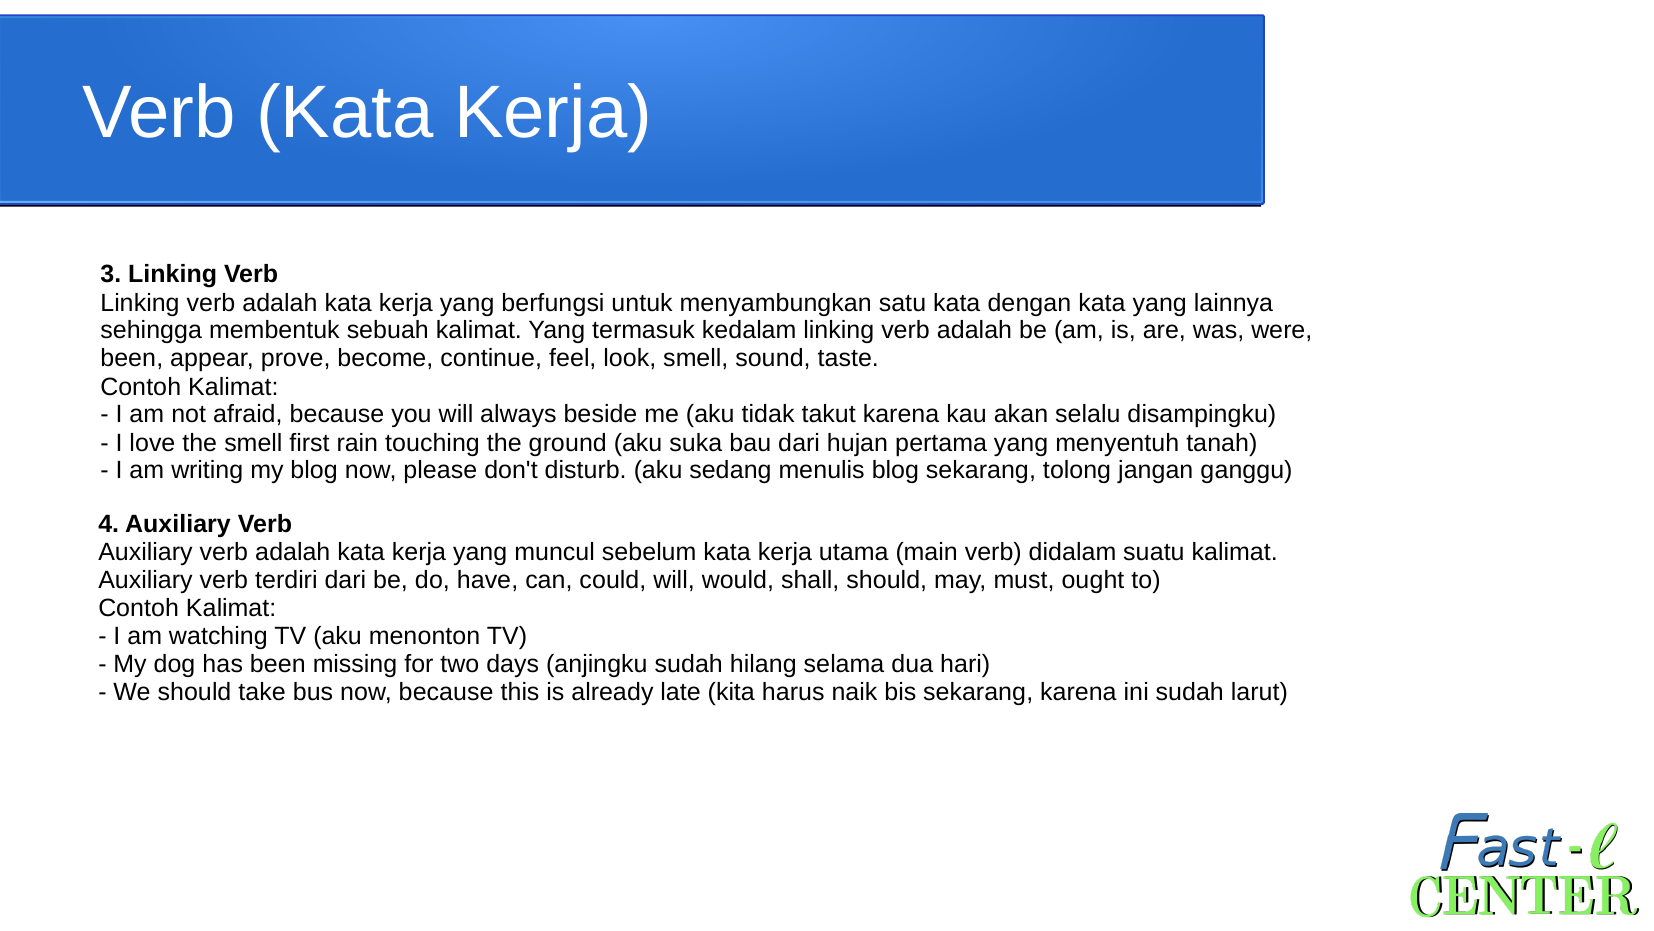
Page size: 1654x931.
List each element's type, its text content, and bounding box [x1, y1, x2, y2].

picture [1410, 813, 1640, 920]
text_box 3. Linking Verb Linking verb adalah kata kerja yang berfungsi untuk menyambungkan satu kata dengan kata yang lainnya sehingga membentuk sebuah kalimat. Yang termasuk kedalam linking verb adalah be (am, is, are, was, were, been, appear, prove, become, continue, feel, look, smell, sound, taste. Contoh Kalimat: - I am not afraid, because you will always beside me (aku tidak takut karena kau akan selalu disampingku) - I love the smell first rain touching the ground (aku suka bau dari hujan pertama yang menyentuh tanah) - I am writing my blog now, please don't disturb. (aku sedang menulis blog sekarang, tolong jangan ganggu) [85, 252, 1381, 502]
title Verb (Kata Kerja) [82, 35, 1235, 189]
text_box 4. Auxiliary Verb Auxiliary verb adalah kata kerja yang muncul sebelum kata kerja utama (main verb) didalam suatu kalimat. Auxiliary verb terdiri dari be, do, have, can, could, will, would, shall, should, may, must, ought to) Contoh Kalimat: - I am watching TV (aku menonton TV) - My dog has been missing for two days (anjingku sudah hilang selama dua hari) - We should take bus now, because this is already late (kita harus naik bis sekarang, karena ini sudah larut) [83, 502, 1381, 769]
